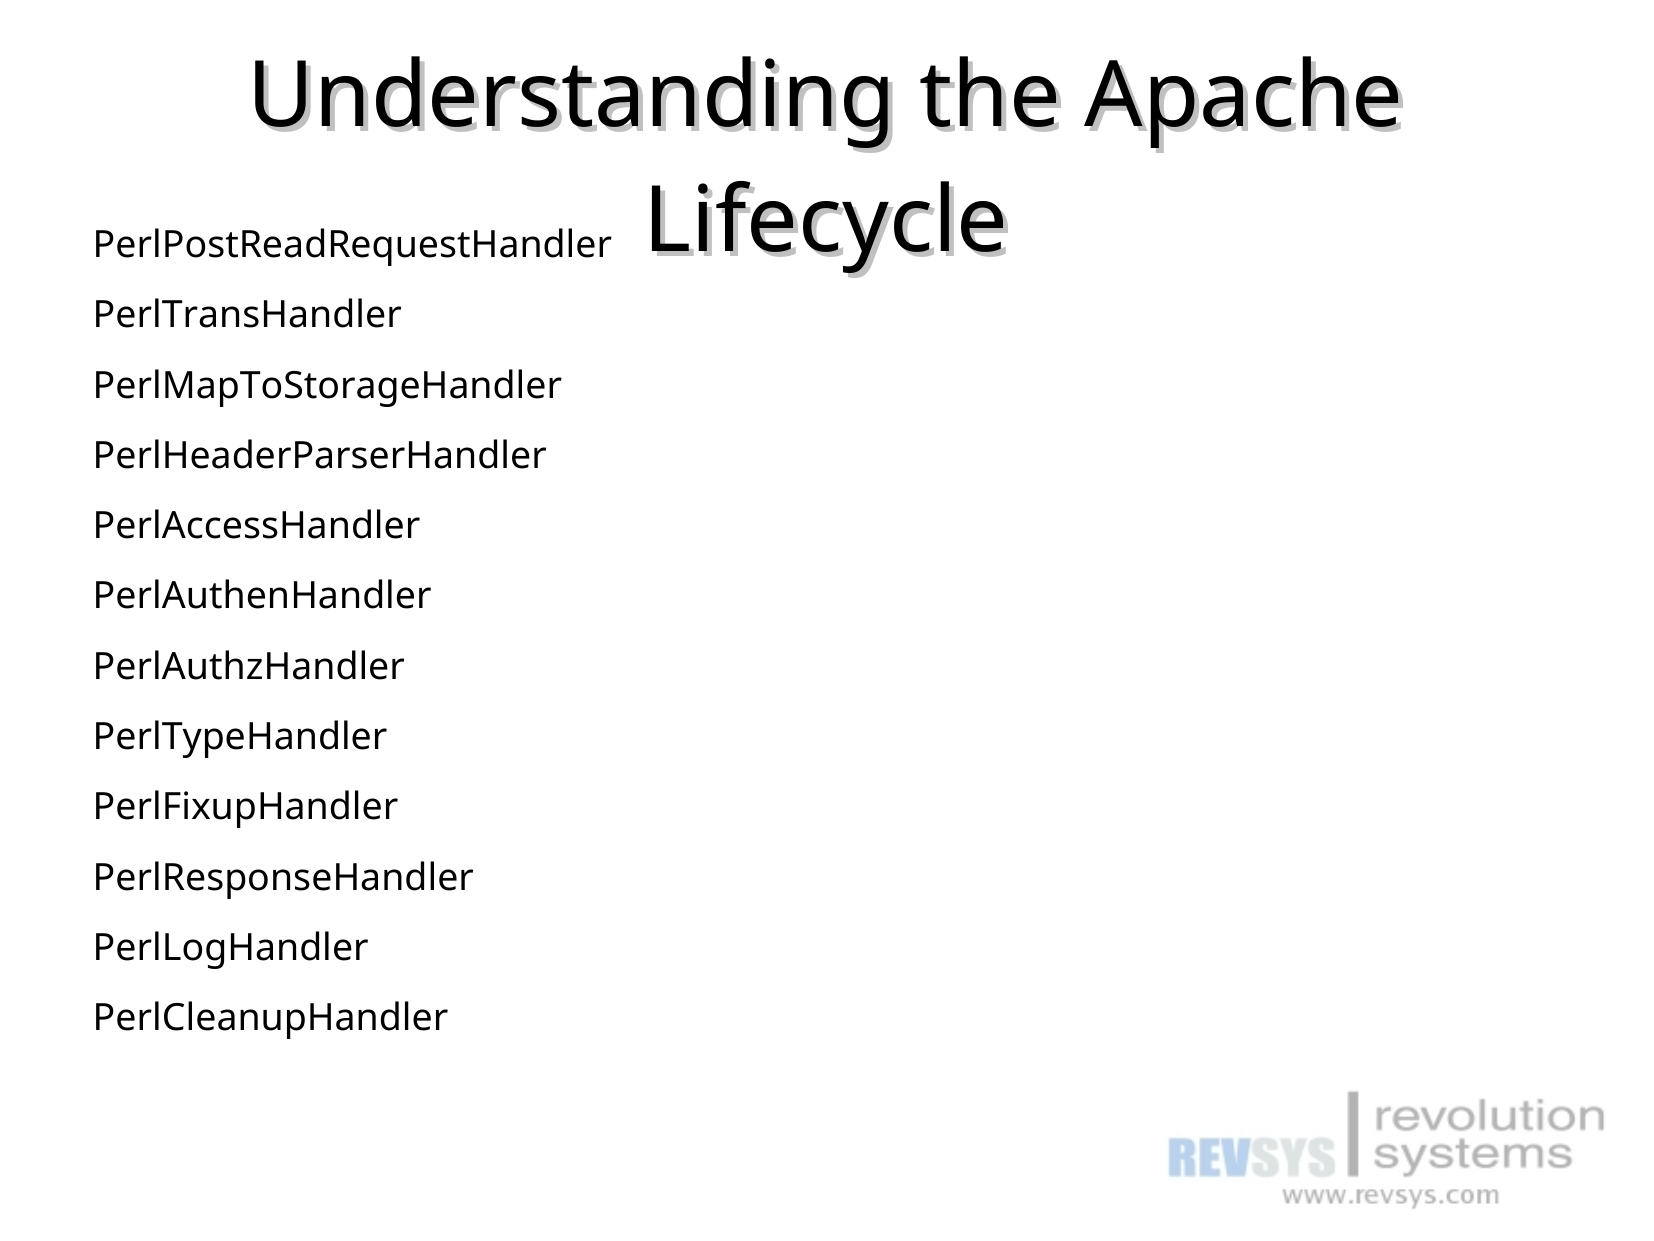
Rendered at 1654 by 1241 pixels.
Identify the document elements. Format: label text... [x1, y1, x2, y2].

title Understanding the Apache Lifecycle [82, 49, 1571, 257]
picture [1162, 1087, 1613, 1211]
list PerlPostReadRequestHandler PerlTransHandler PerlMapToStorageHandler PerlHeaderParserHandler PerlAccessHandler PerlAuthenHandler PerlAuthzHandler PerlTypeHandler PerlFixupHandler PerlResponseHandler PerlLogHandler PerlCleanupHandler [75, 225, 1563, 993]
